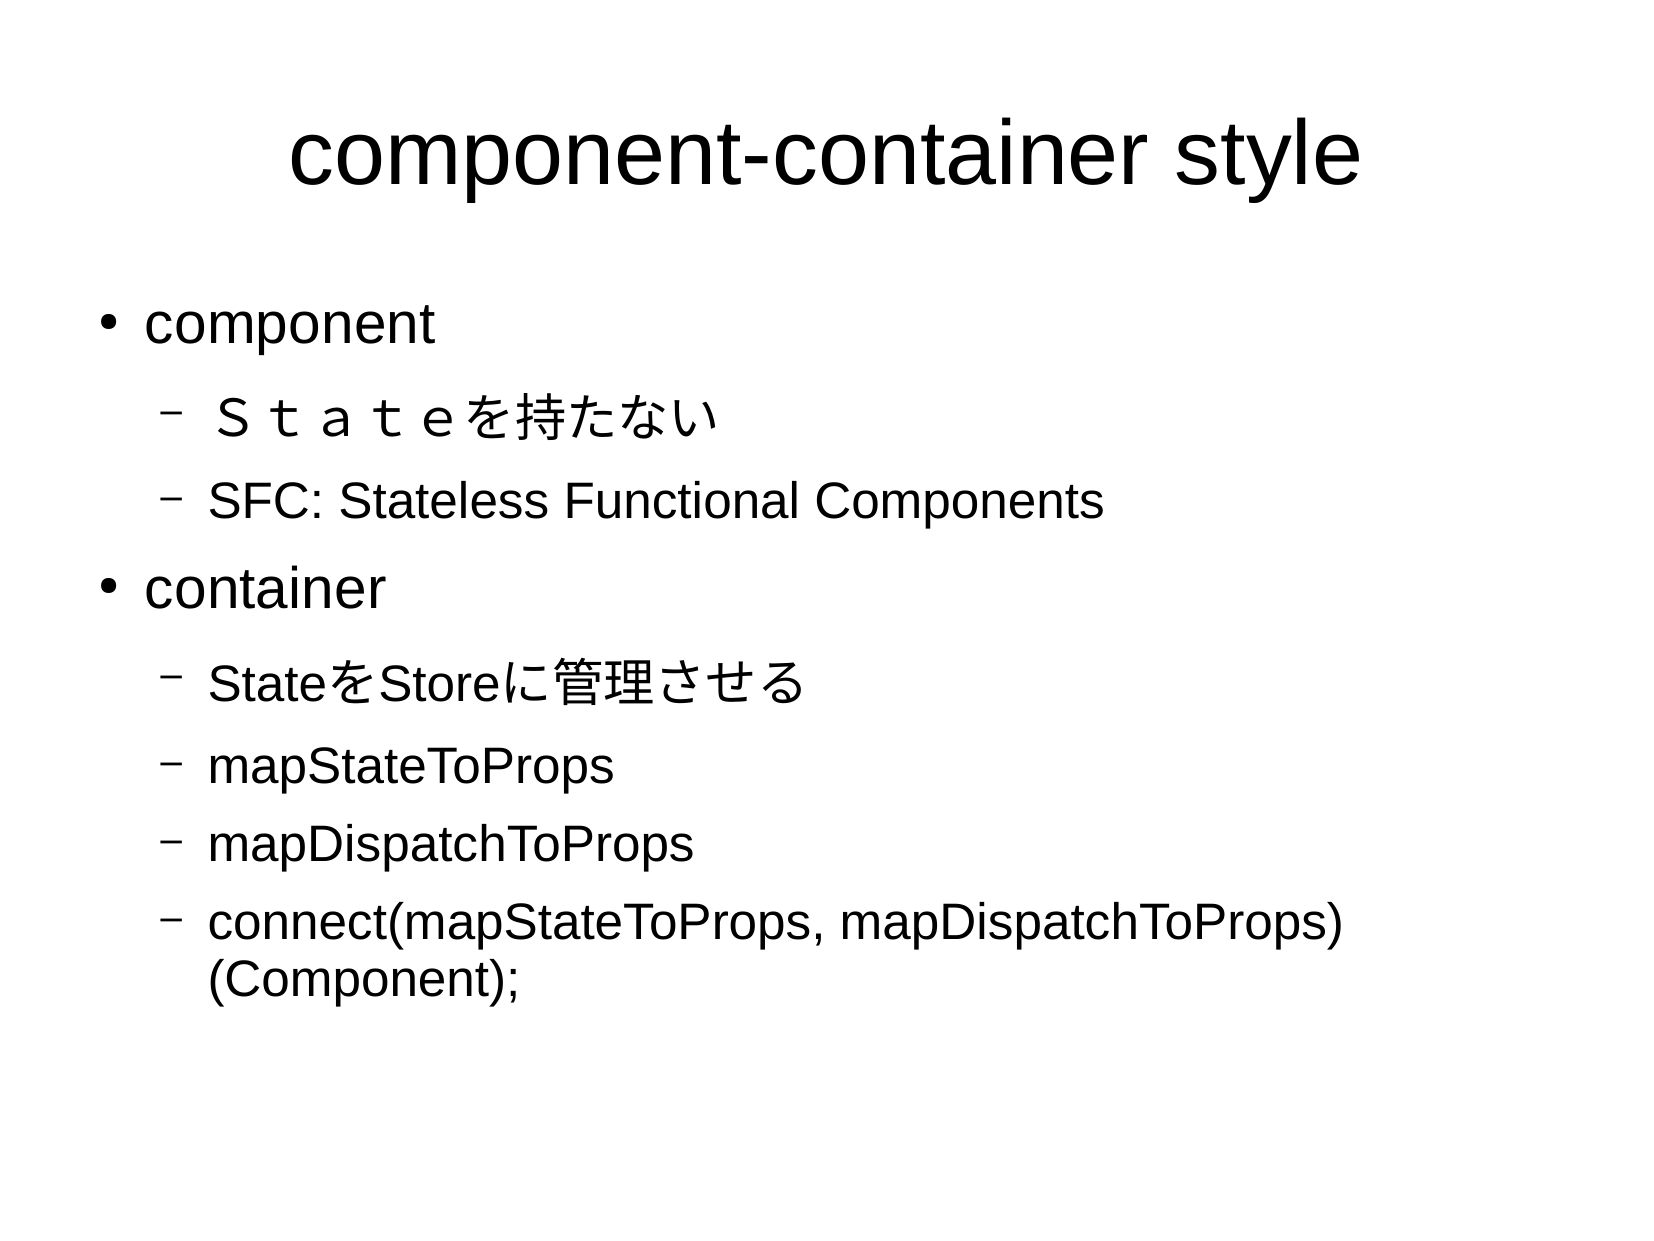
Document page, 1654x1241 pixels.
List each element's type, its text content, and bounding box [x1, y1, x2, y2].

list component Ｓｔａｔｅを持たない SFC: Stateless Functional Components container StateをStoreに管理させる mapStateToProps mapDispatchToProps connect(mapStateToProps, mapDispatchToProps)(Component); [82, 290, 1571, 1010]
title component-container style [82, 49, 1571, 257]
